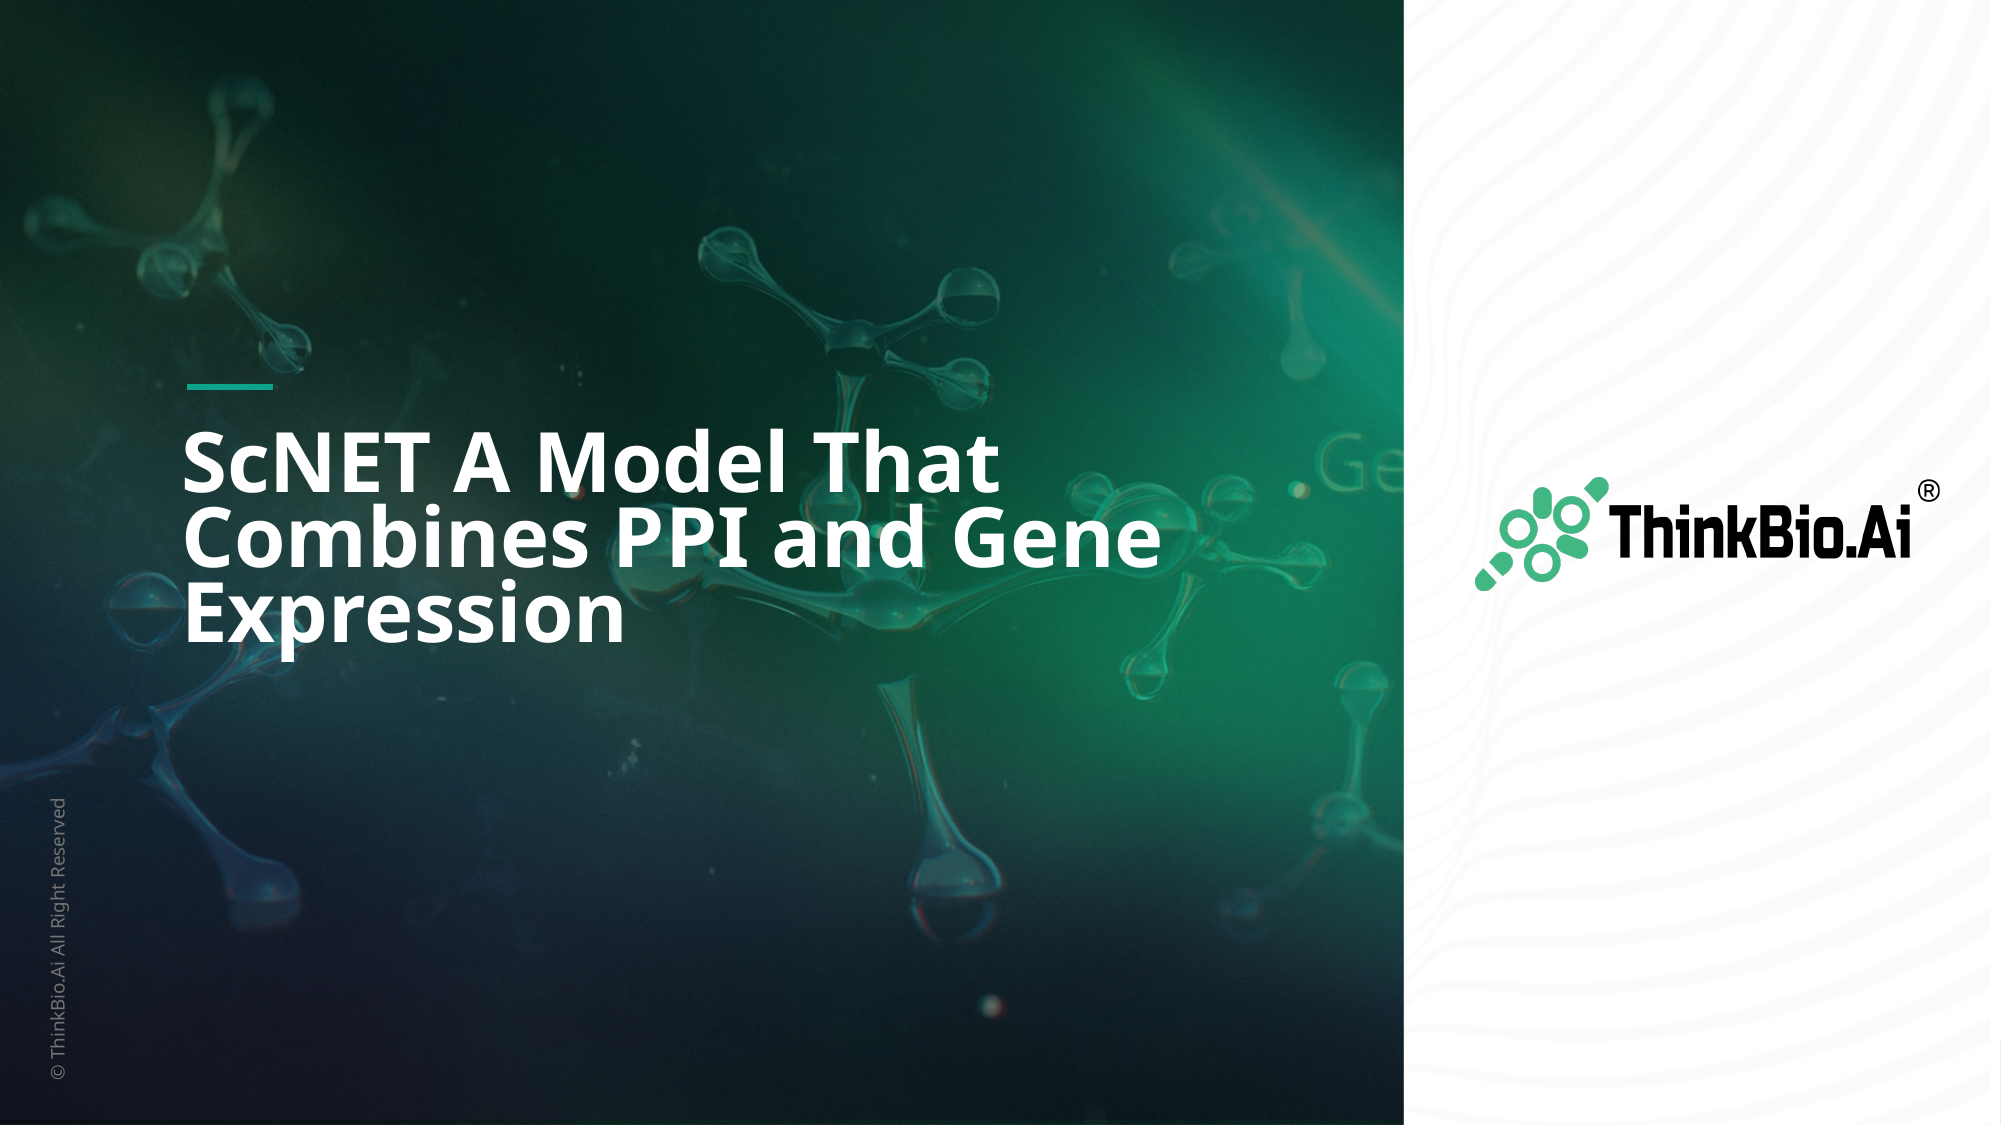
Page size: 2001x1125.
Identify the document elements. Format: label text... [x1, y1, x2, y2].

text_box © ThinkBio.Ai All Right Reserved [38, 804, 77, 1095]
picture [0, 0, 2001, 1125]
text_box ScNET A Model That Combines PPI and Gene Expression [166, 424, 1421, 748]
